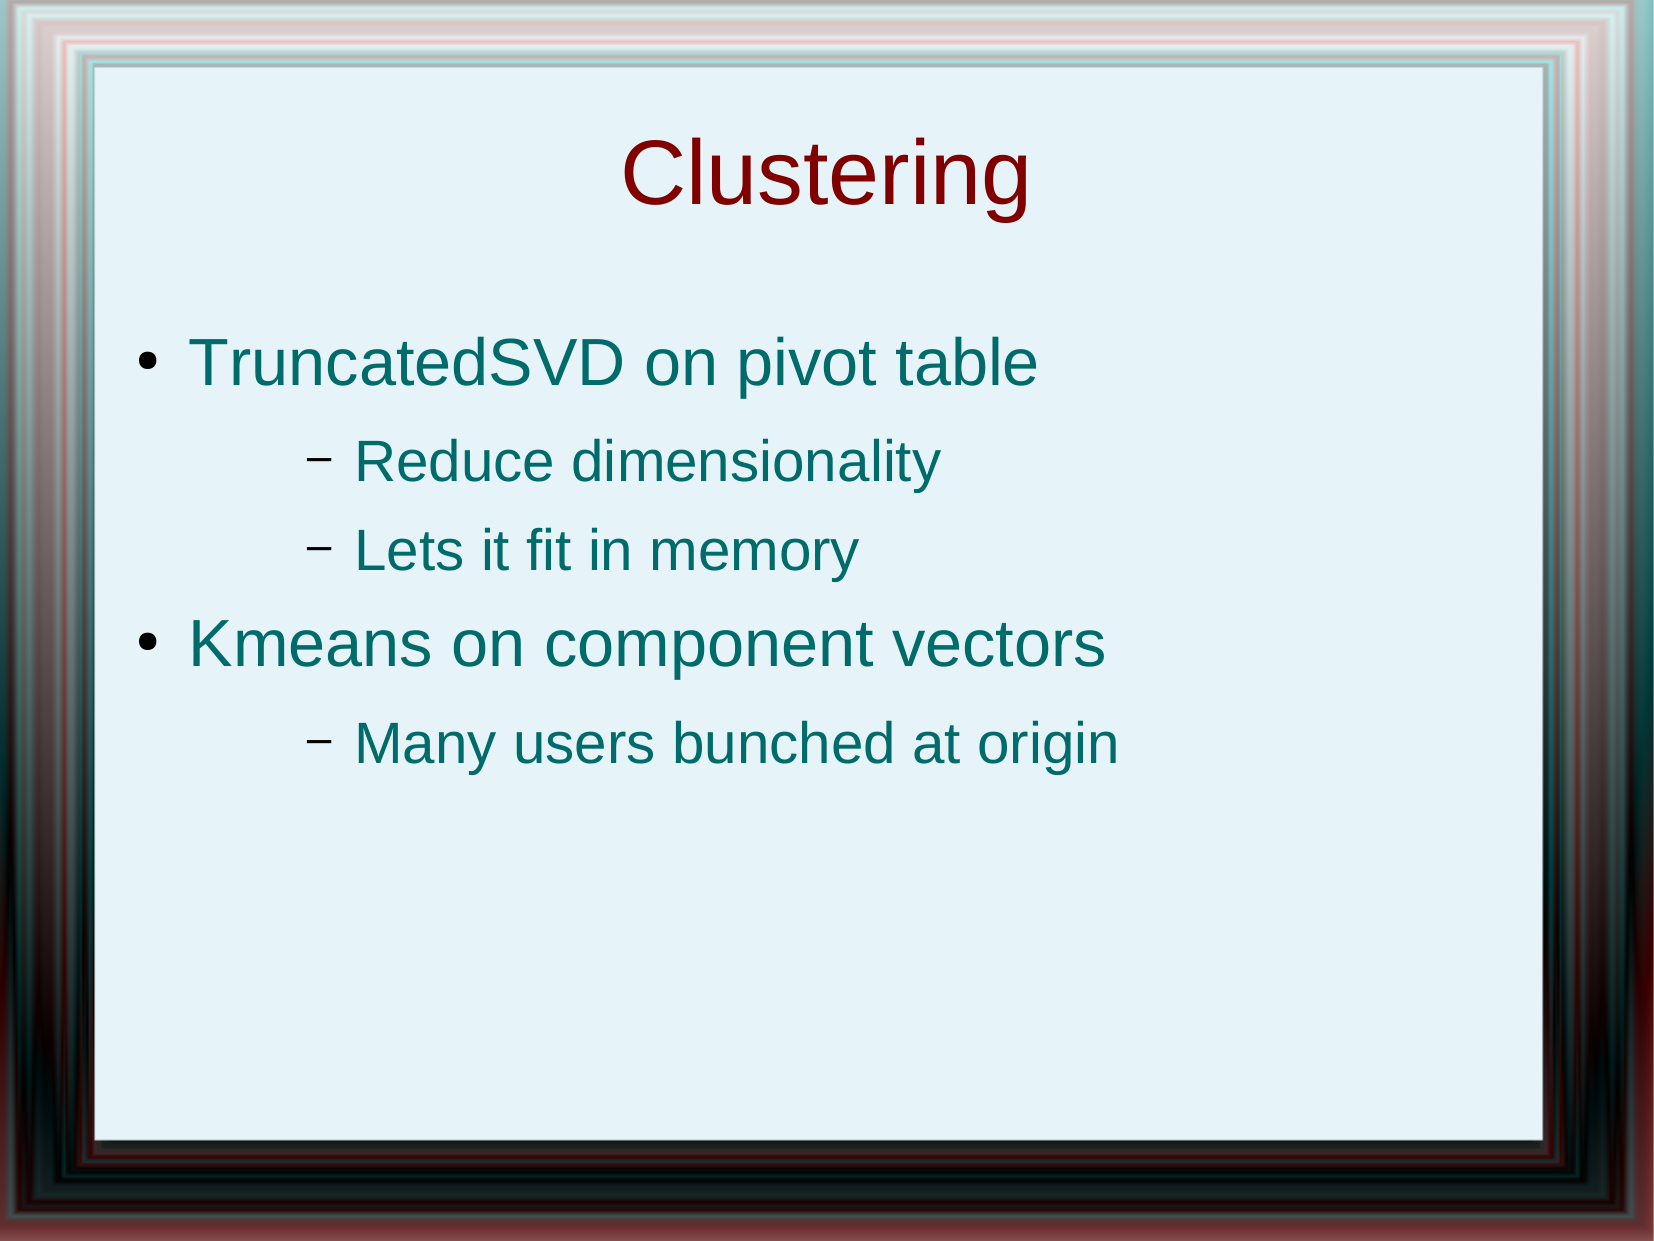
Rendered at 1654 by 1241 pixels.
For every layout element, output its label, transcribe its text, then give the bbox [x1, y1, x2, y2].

title Clustering [118, 88, 1536, 257]
picture [0, 0, 1654, 1241]
list TruncatedSVD on pivot table Reduce dimensionality Lets it fit in memory Kmeans on component vectors Many users bunched at origin [118, 324, 1506, 945]
